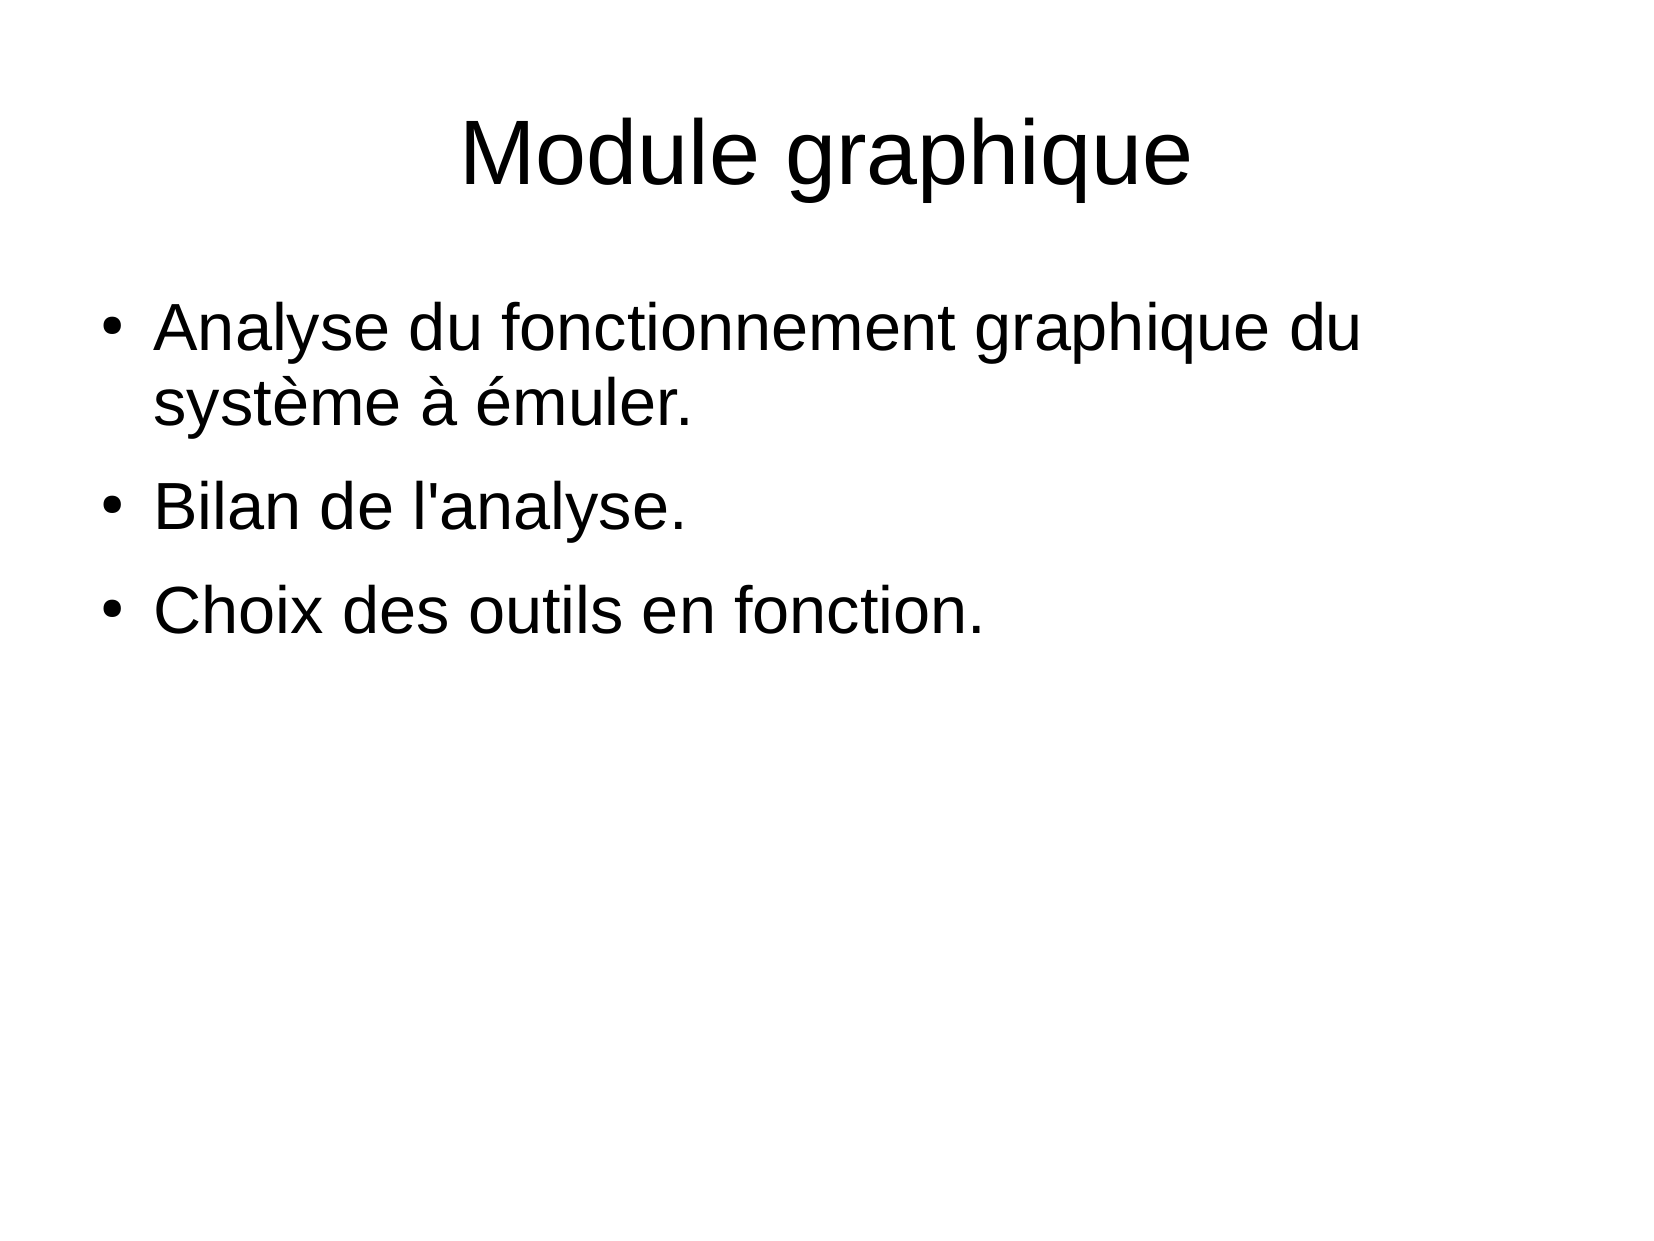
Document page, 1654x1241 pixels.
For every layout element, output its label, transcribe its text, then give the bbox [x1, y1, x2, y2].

list Analyse du fonctionnement graphique du système à émuler. Bilan de l'analyse. Choix des outils en fonction. [82, 290, 1538, 1010]
title Module graphique [82, 49, 1571, 257]
